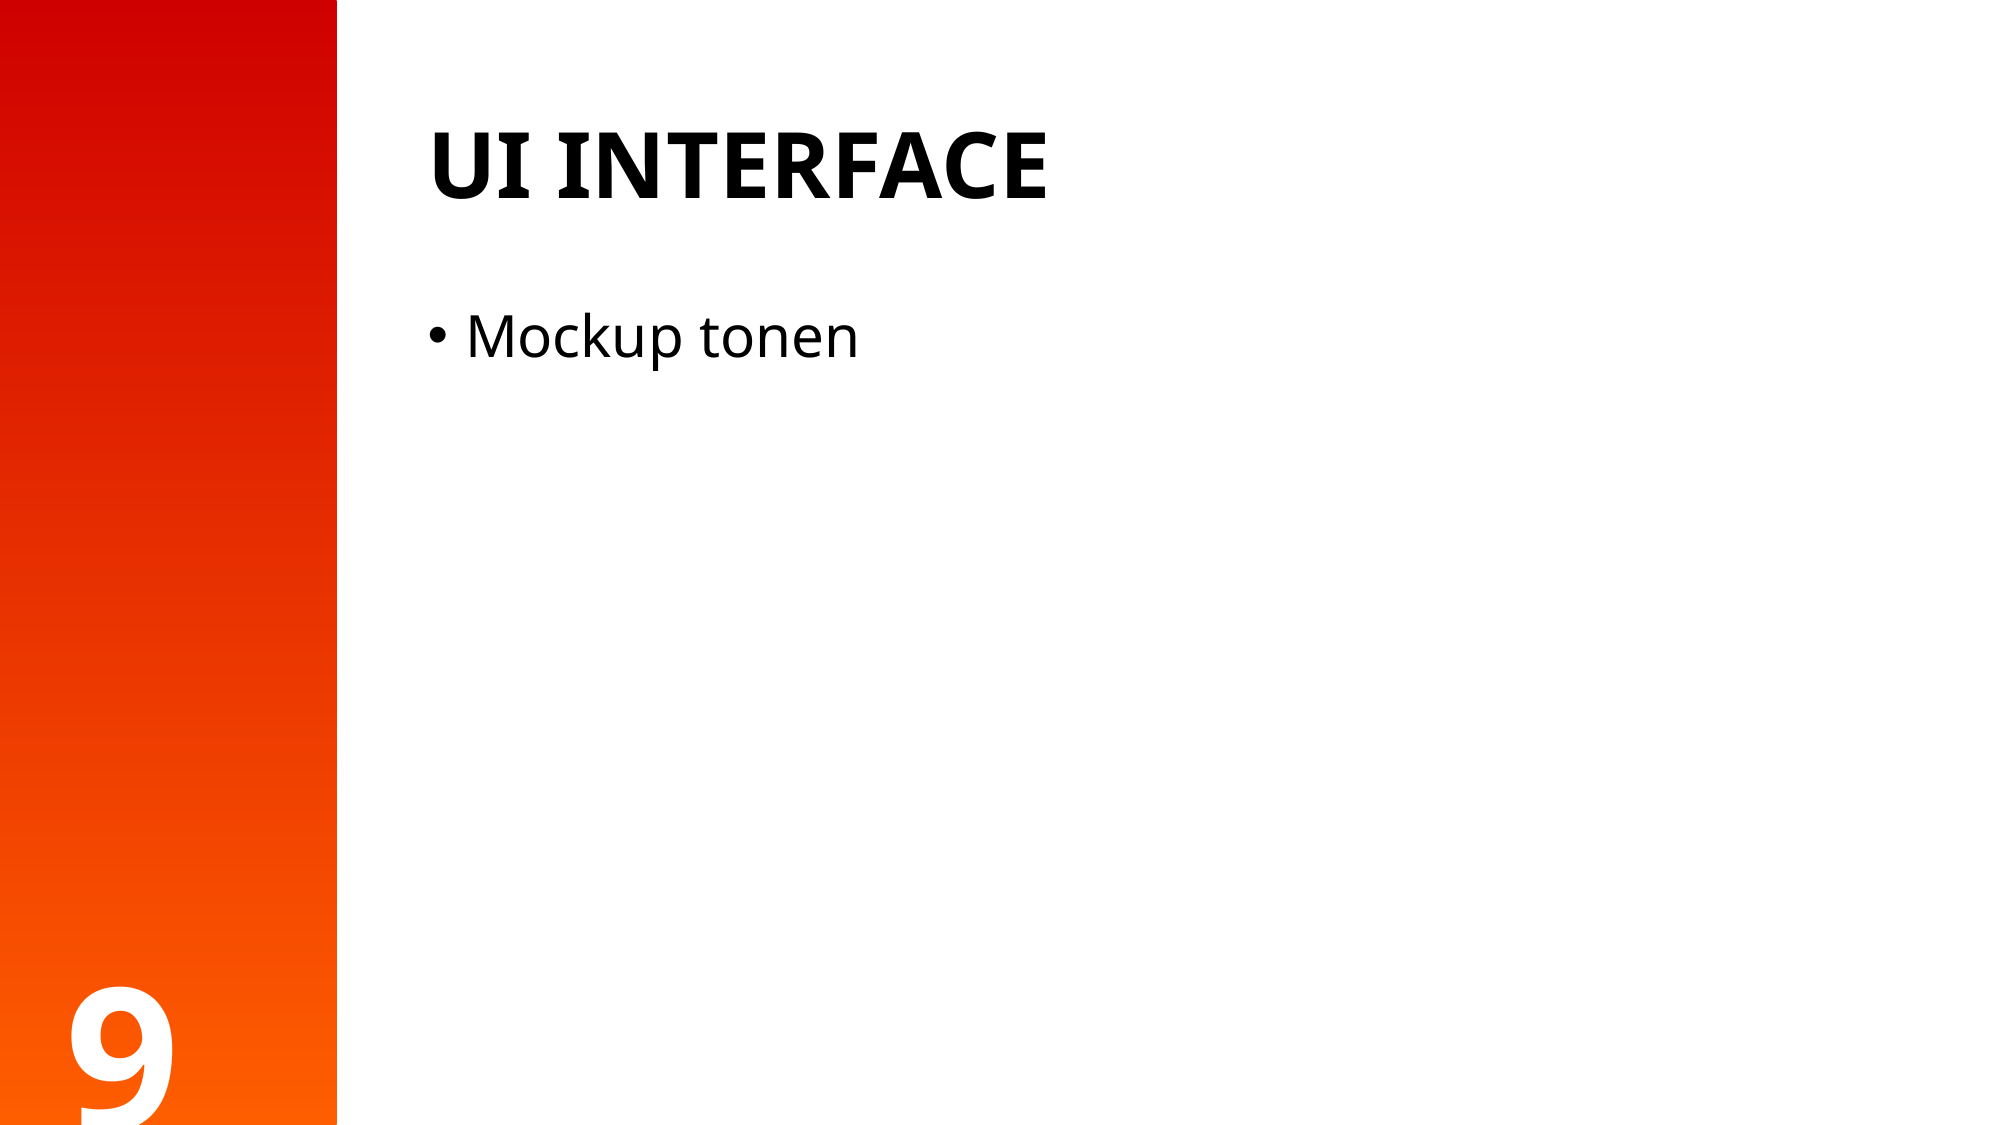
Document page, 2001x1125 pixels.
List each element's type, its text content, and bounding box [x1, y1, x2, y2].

list Mockup tonen [412, 299, 1863, 1014]
title UI INTERFACE [412, 59, 1863, 278]
text_box 9 [50, 914, 262, 1125]
text_box [0, 0, 337, 1125]
